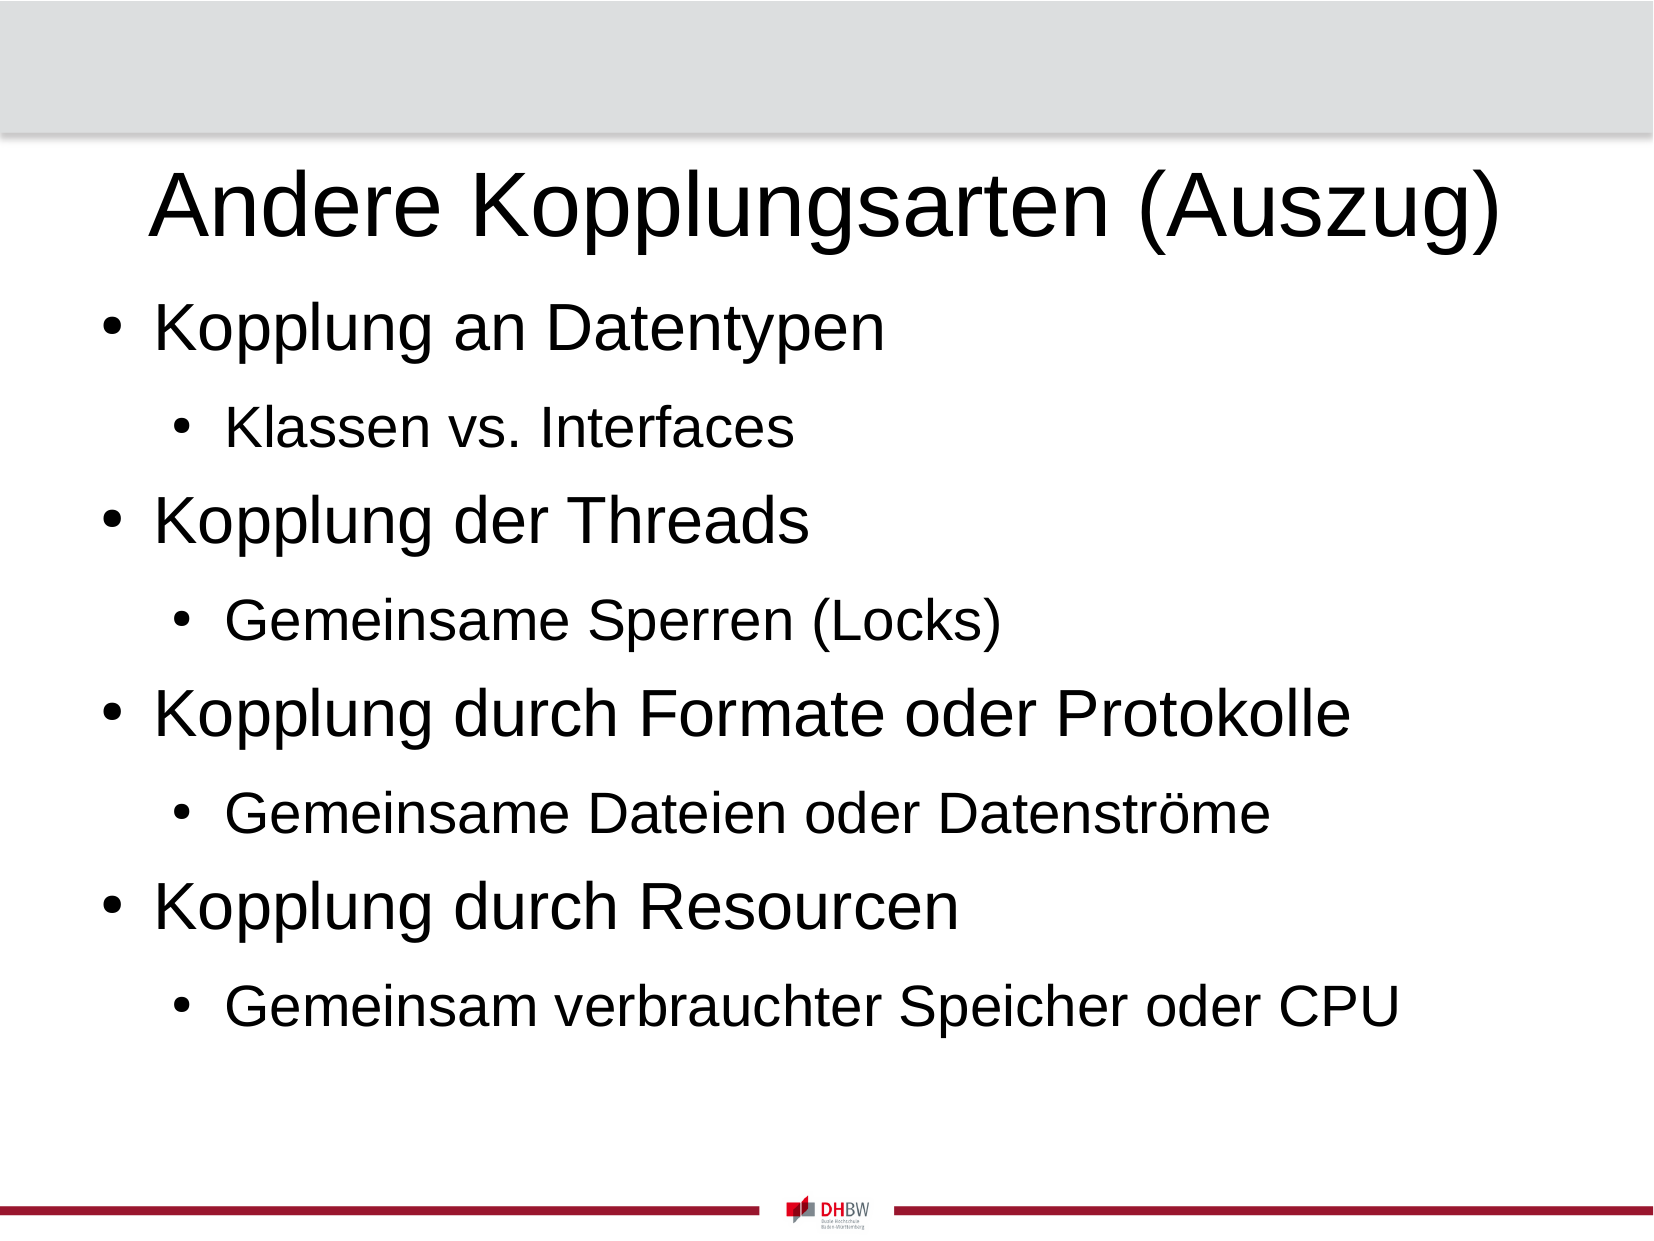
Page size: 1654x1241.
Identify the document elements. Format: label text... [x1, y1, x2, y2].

picture [0, 1, 1654, 1237]
title Andere Kopplungsarten (Auszug) [82, 49, 1571, 257]
list Kopplung an Datentypen Klassen vs. Interfaces Kopplung der Threads Gemeinsame Sperren (Locks) Kopplung durch Formate oder Protokolle Gemeinsame Dateien oder Datenströme Kopplung durch Resourcen Gemeinsam verbrauchter Speicher oder CPU [82, 290, 1571, 1039]
